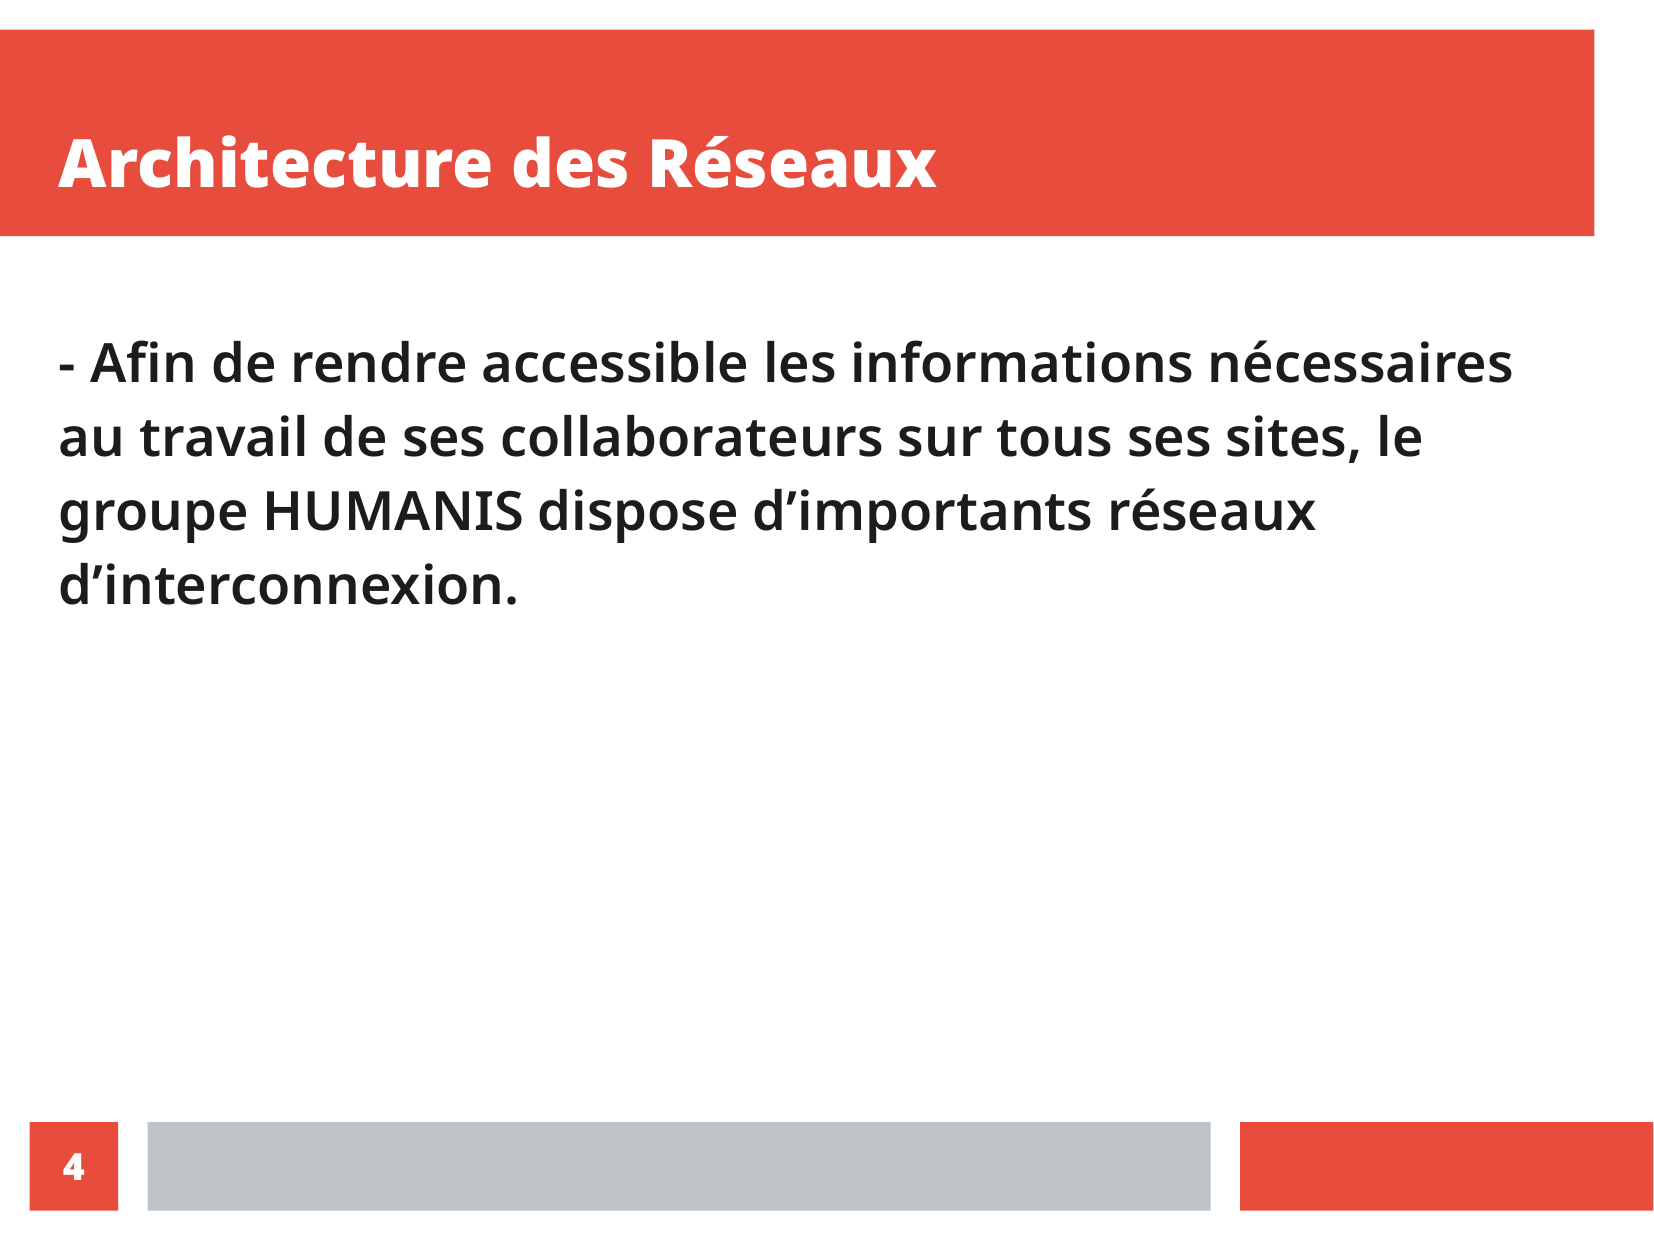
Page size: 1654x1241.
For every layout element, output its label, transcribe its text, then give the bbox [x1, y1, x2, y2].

title Architecture des Réseaux [59, 59, 1595, 207]
list - Afin de rendre accessible les informations nécessaires au travail de ses collaborateurs sur tous ses sites, le groupe HUMANIS dispose d’importants réseaux d’interconnexion. [59, 324, 1565, 1093]
